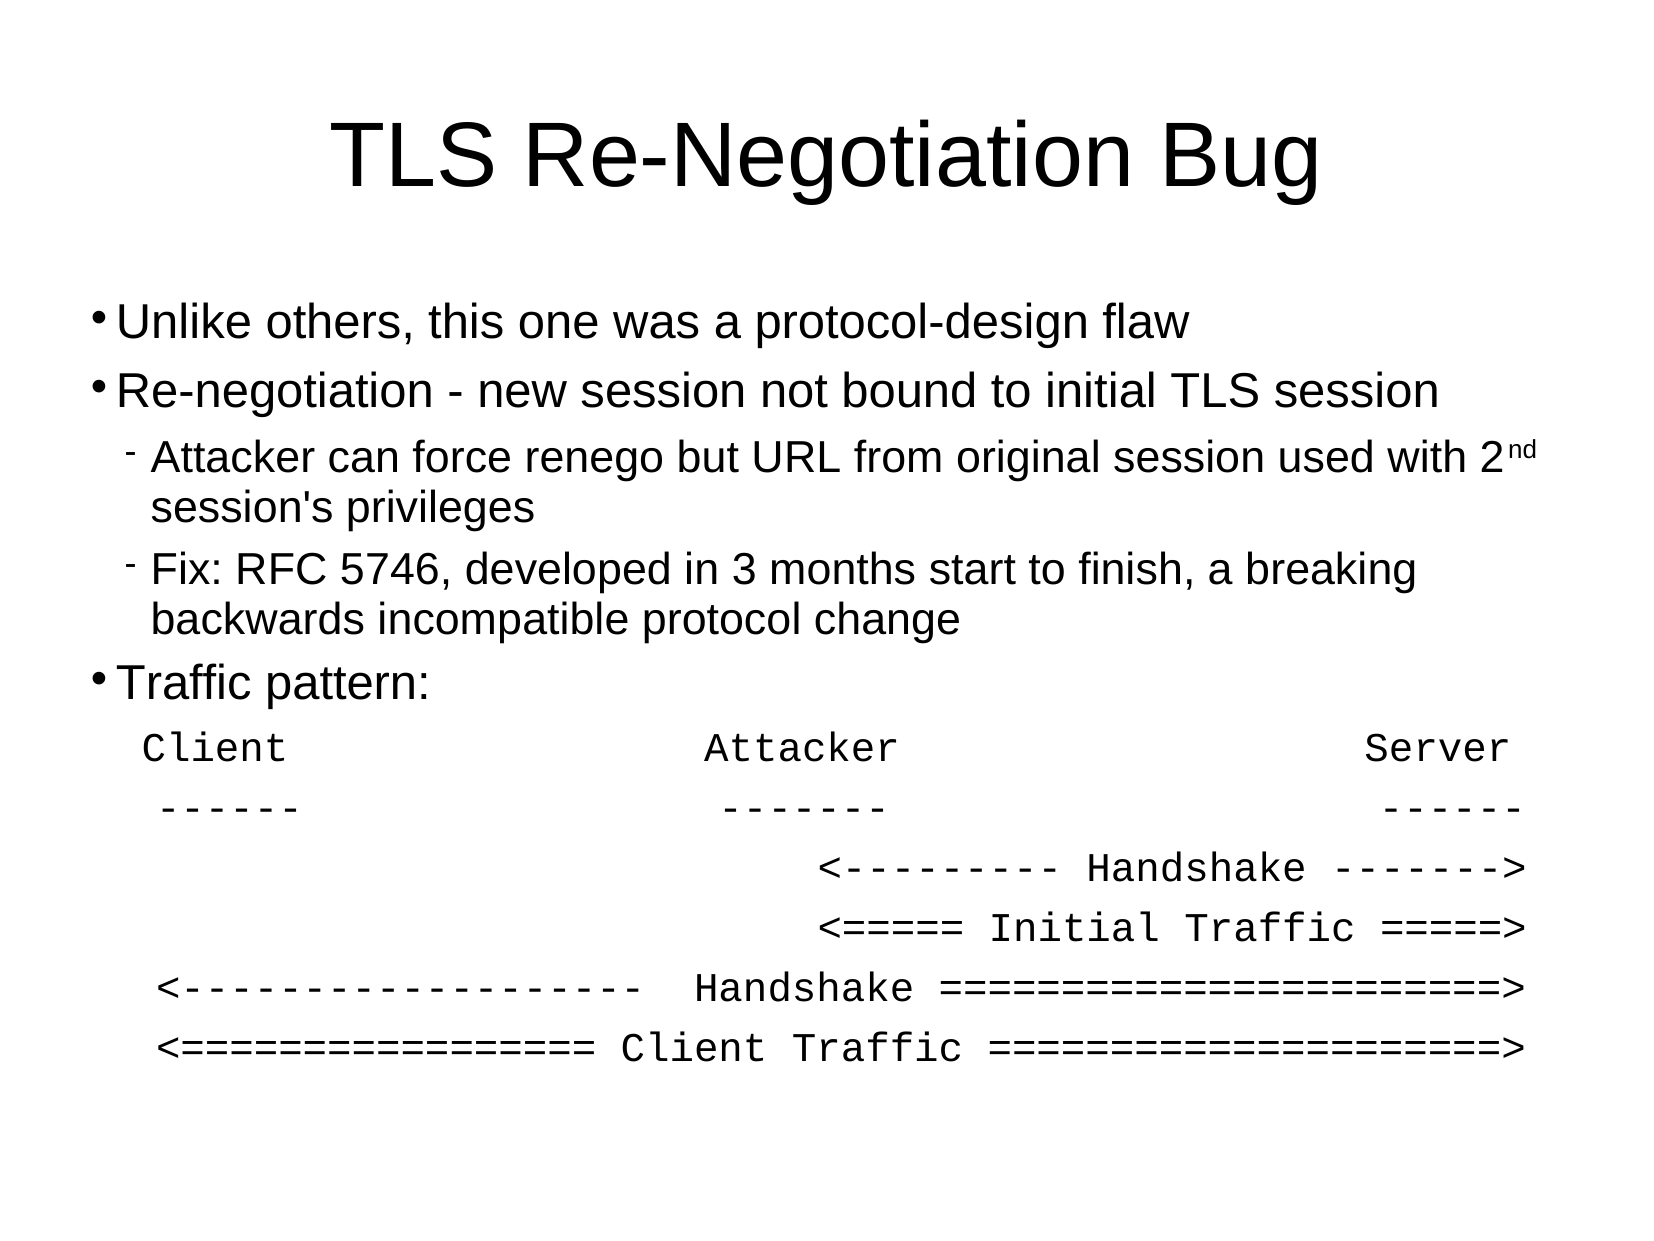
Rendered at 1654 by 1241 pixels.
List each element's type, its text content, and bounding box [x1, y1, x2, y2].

list Unlike others, this one was a protocol-design flaw Re-negotiation - new session not bound to initial TLS session Attacker can force renego but URL from original session used with 2nd session's privileges Fix: RFC 5746, developed in 3 months start to finish, a breaking backwards incompatible protocol change Traffic pattern: Client Attacker Server ------ ------- ------ <--------- Handshake -------> <===== Initial Traffic =====> <------------------- Handshake =======================> <================= Client Traffic =====================> [82, 290, 1538, 1152]
title TLS Re-Negotiation Bug [82, 49, 1571, 257]
